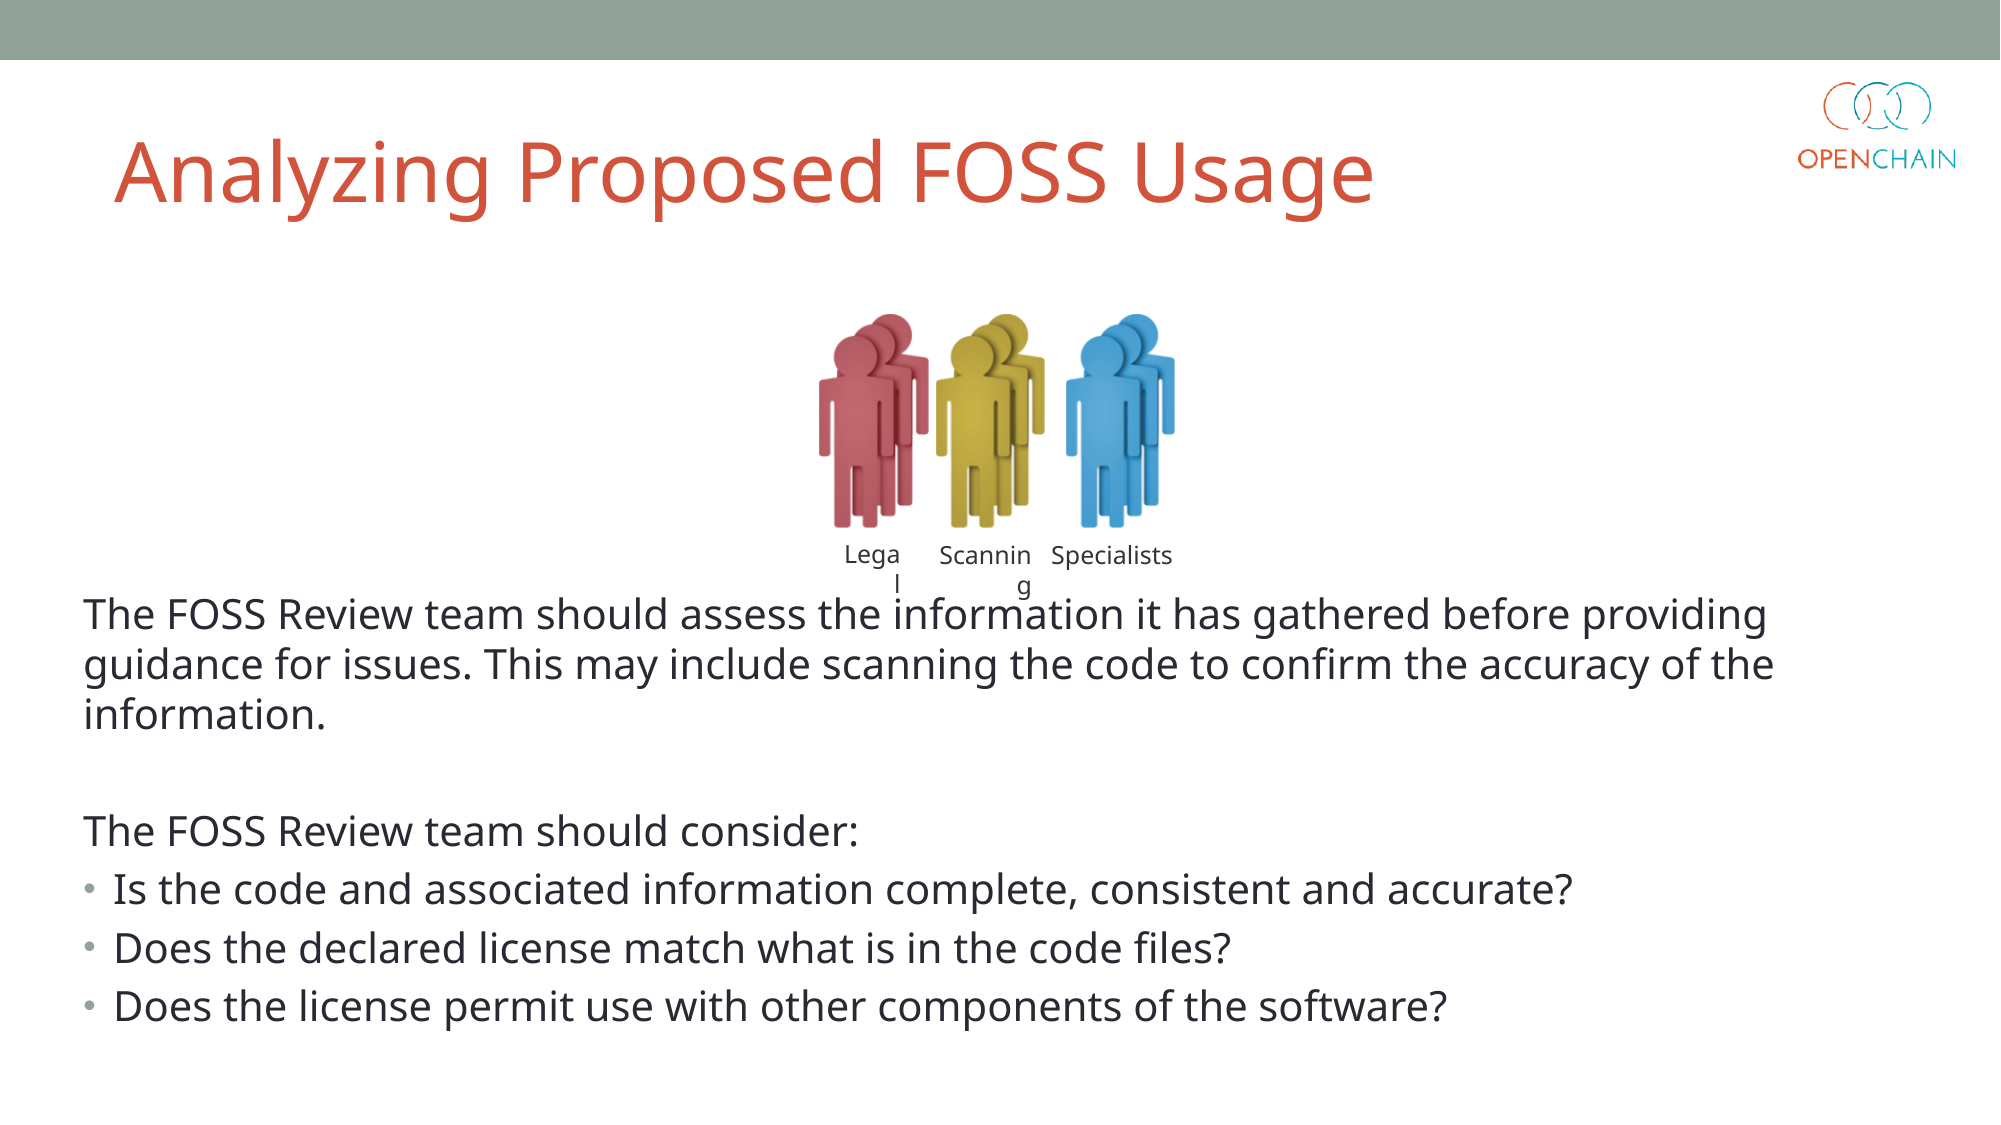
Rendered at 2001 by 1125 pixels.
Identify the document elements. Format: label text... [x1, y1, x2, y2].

picture [1798, 82, 1955, 169]
picture [819, 314, 929, 528]
text_box Legal [824, 531, 912, 577]
picture [1066, 314, 1175, 528]
picture [936, 314, 1045, 528]
text_box Analyzing Proposed FOSS Usage [99, 87, 1900, 250]
text_box Specialists [1035, 531, 1188, 578]
text_box The FOSS Review team should assess the information it has gathered before providing guidance for issues. This may include scanning the code to confirm the accuracy of the information. The FOSS Review team should consider: Is the code and associated information complete, consistent and accurate? Does the declared license match what is in the code files? Does the license permit use with other components of the software? [68, 580, 1919, 1066]
text_box Scanning [912, 531, 1035, 578]
